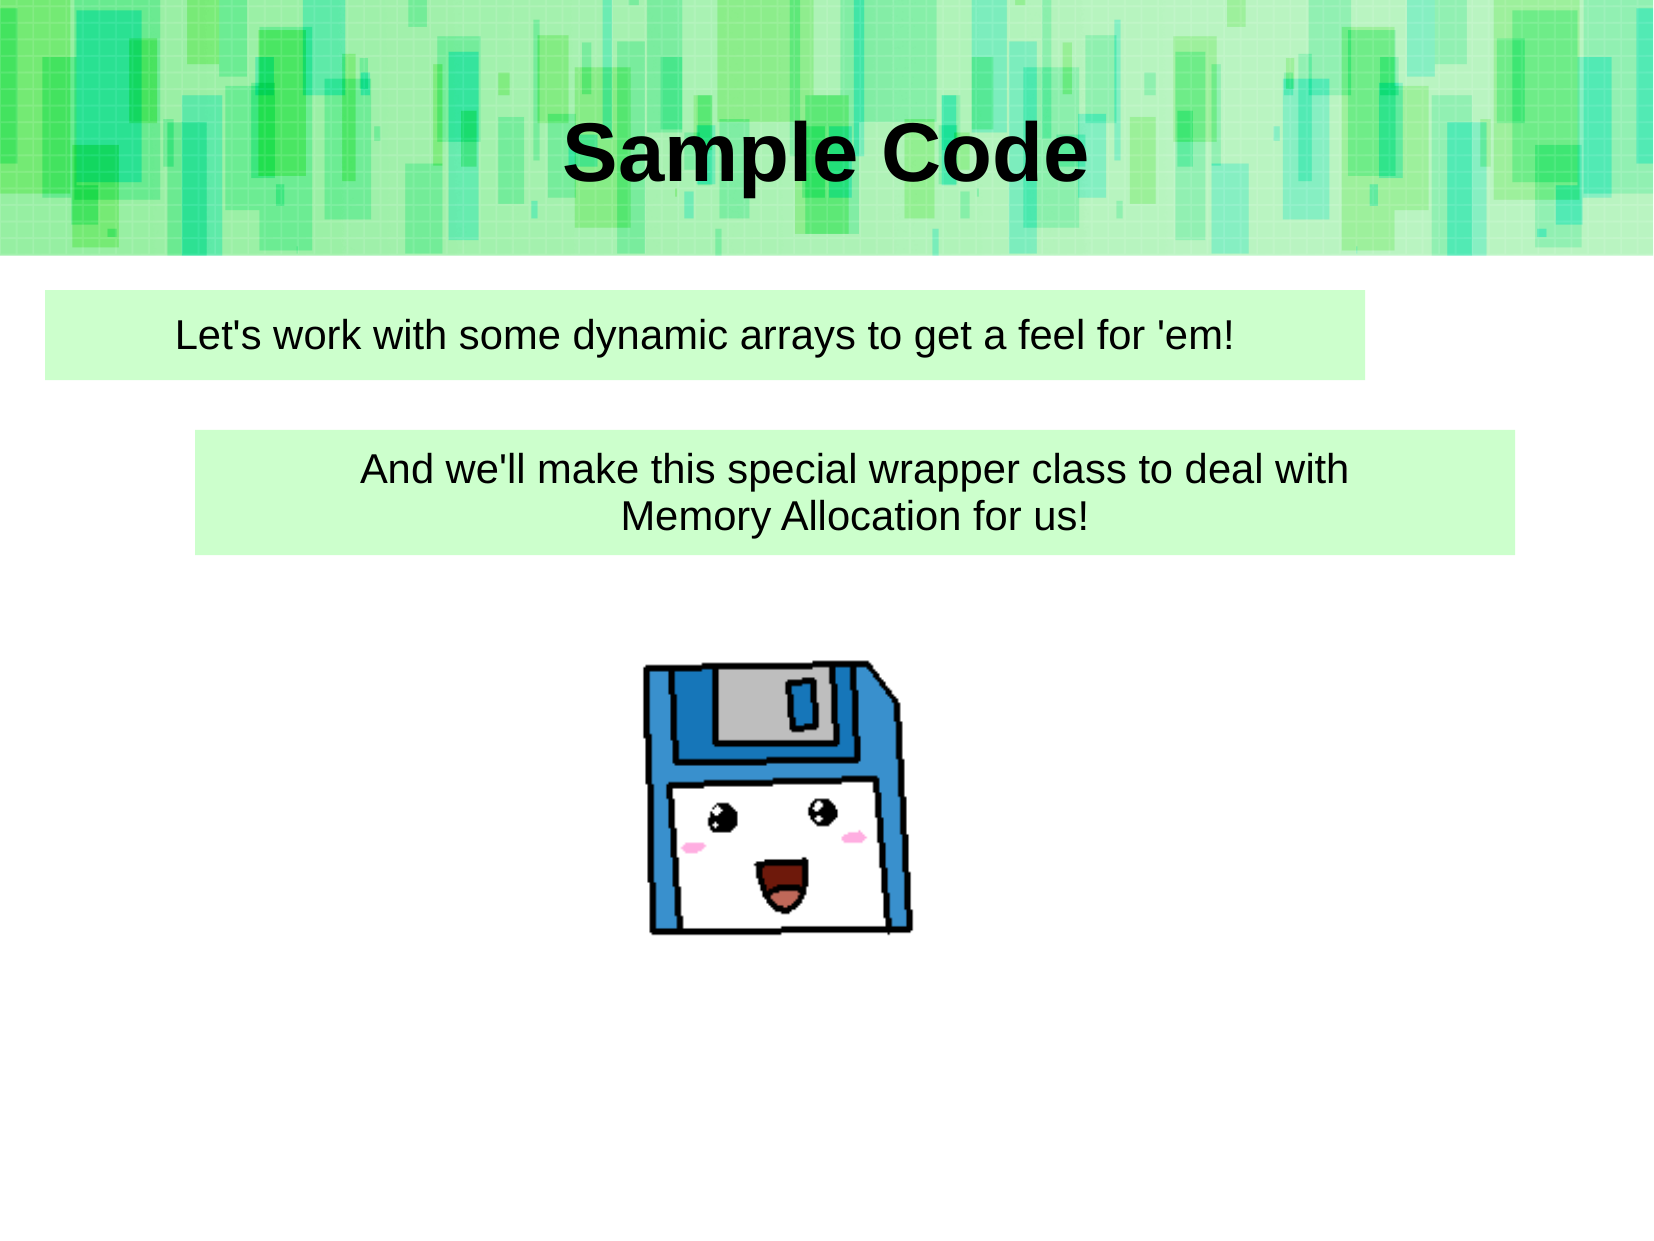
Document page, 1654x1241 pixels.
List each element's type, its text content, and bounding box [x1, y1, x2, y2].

title Sample Code [82, 49, 1571, 257]
text_box And we'll make this special wrapper class to deal with Memory Allocation for us! [195, 429, 1516, 556]
text_box Let's work with some dynamic arrays to get a feel for 'em! [45, 290, 1366, 381]
picture [0, 0, 1654, 1241]
